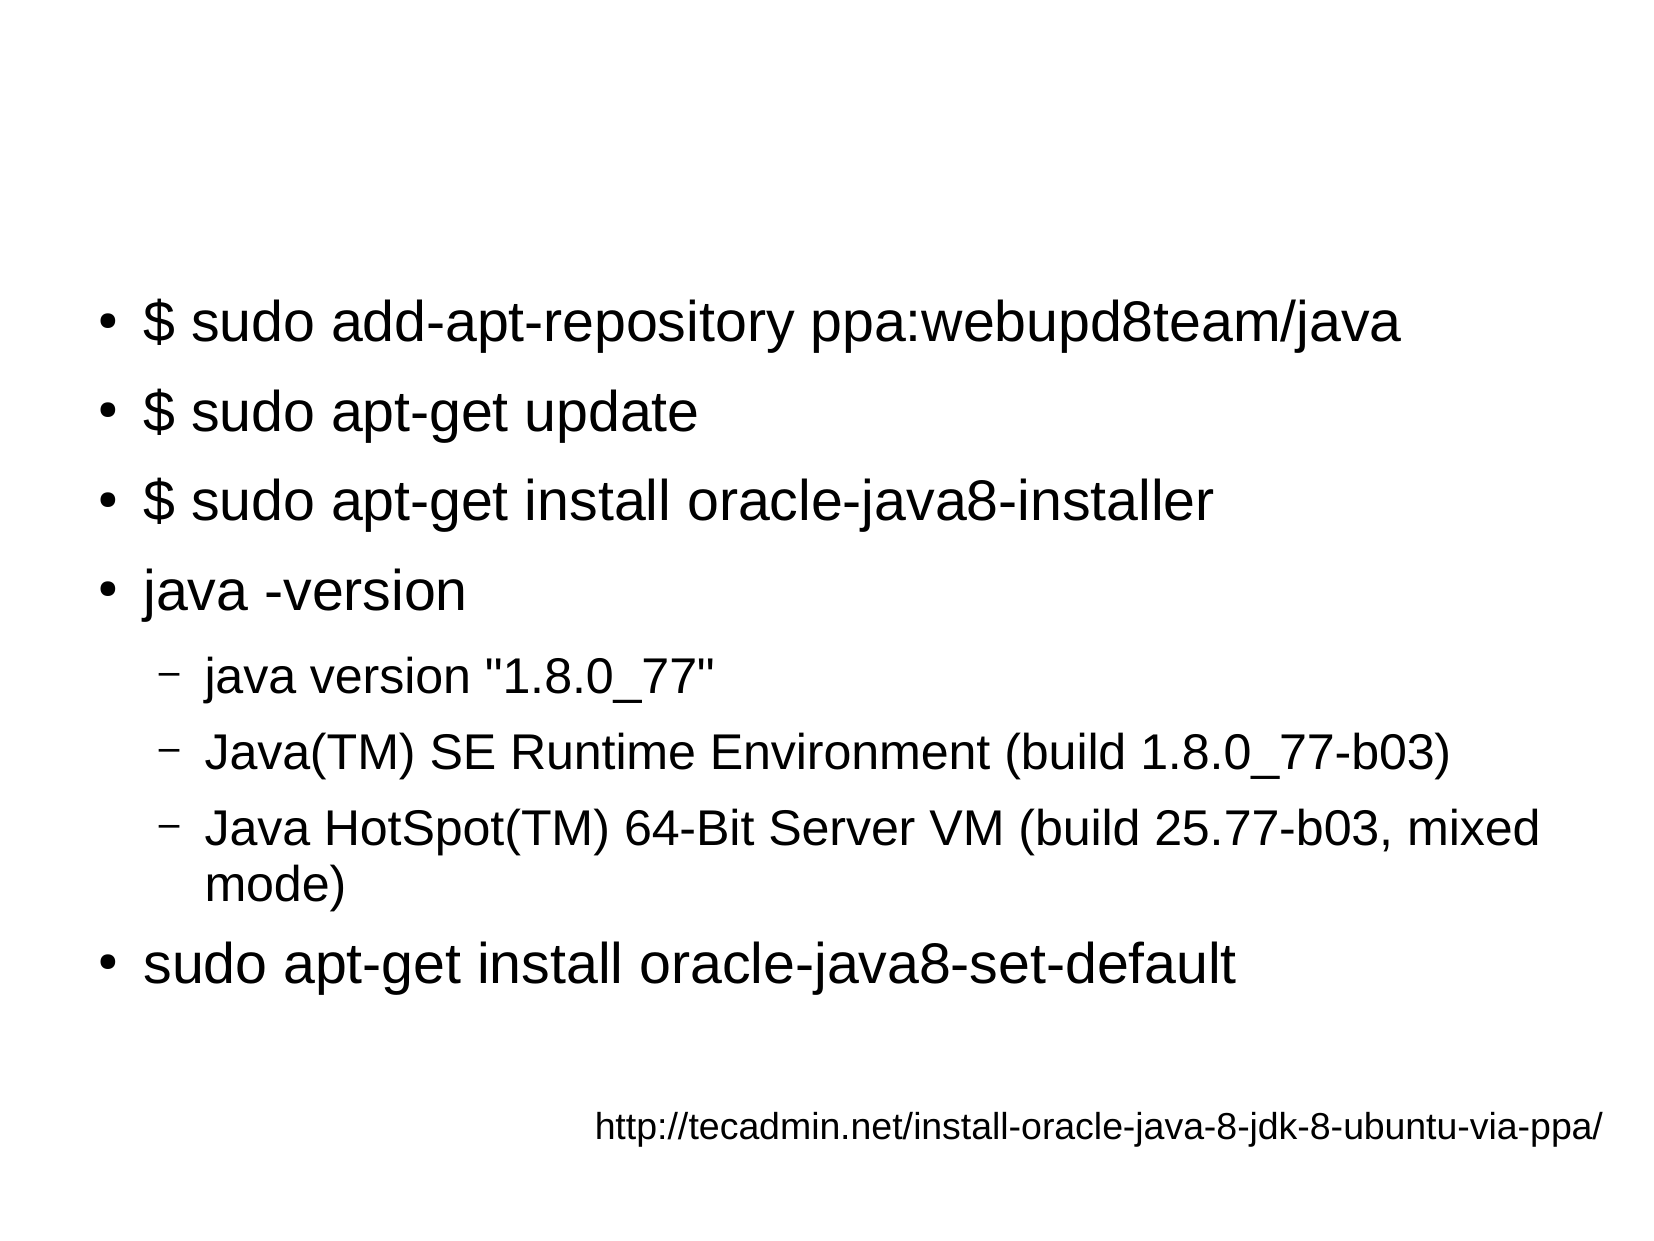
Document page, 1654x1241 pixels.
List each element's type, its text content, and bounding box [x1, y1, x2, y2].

list $ sudo add-apt-repository ppa:webupd8team/java $ sudo apt-get update $ sudo apt-get install oracle-java8-installer java -version java version "1.8.0_77" Java(TM) SE Runtime Environment (build 1.8.0_77-b03) Java HotSpot(TM) 64-Bit Server VM (build 25.77-b03, mixed mode) sudo apt-get install oracle-java8-set-default [82, 290, 1571, 1010]
text_box http://tecadmin.net/install-oracle-java-8-jdk-8-ubuntu-via-ppa/ [579, 1098, 1619, 1156]
